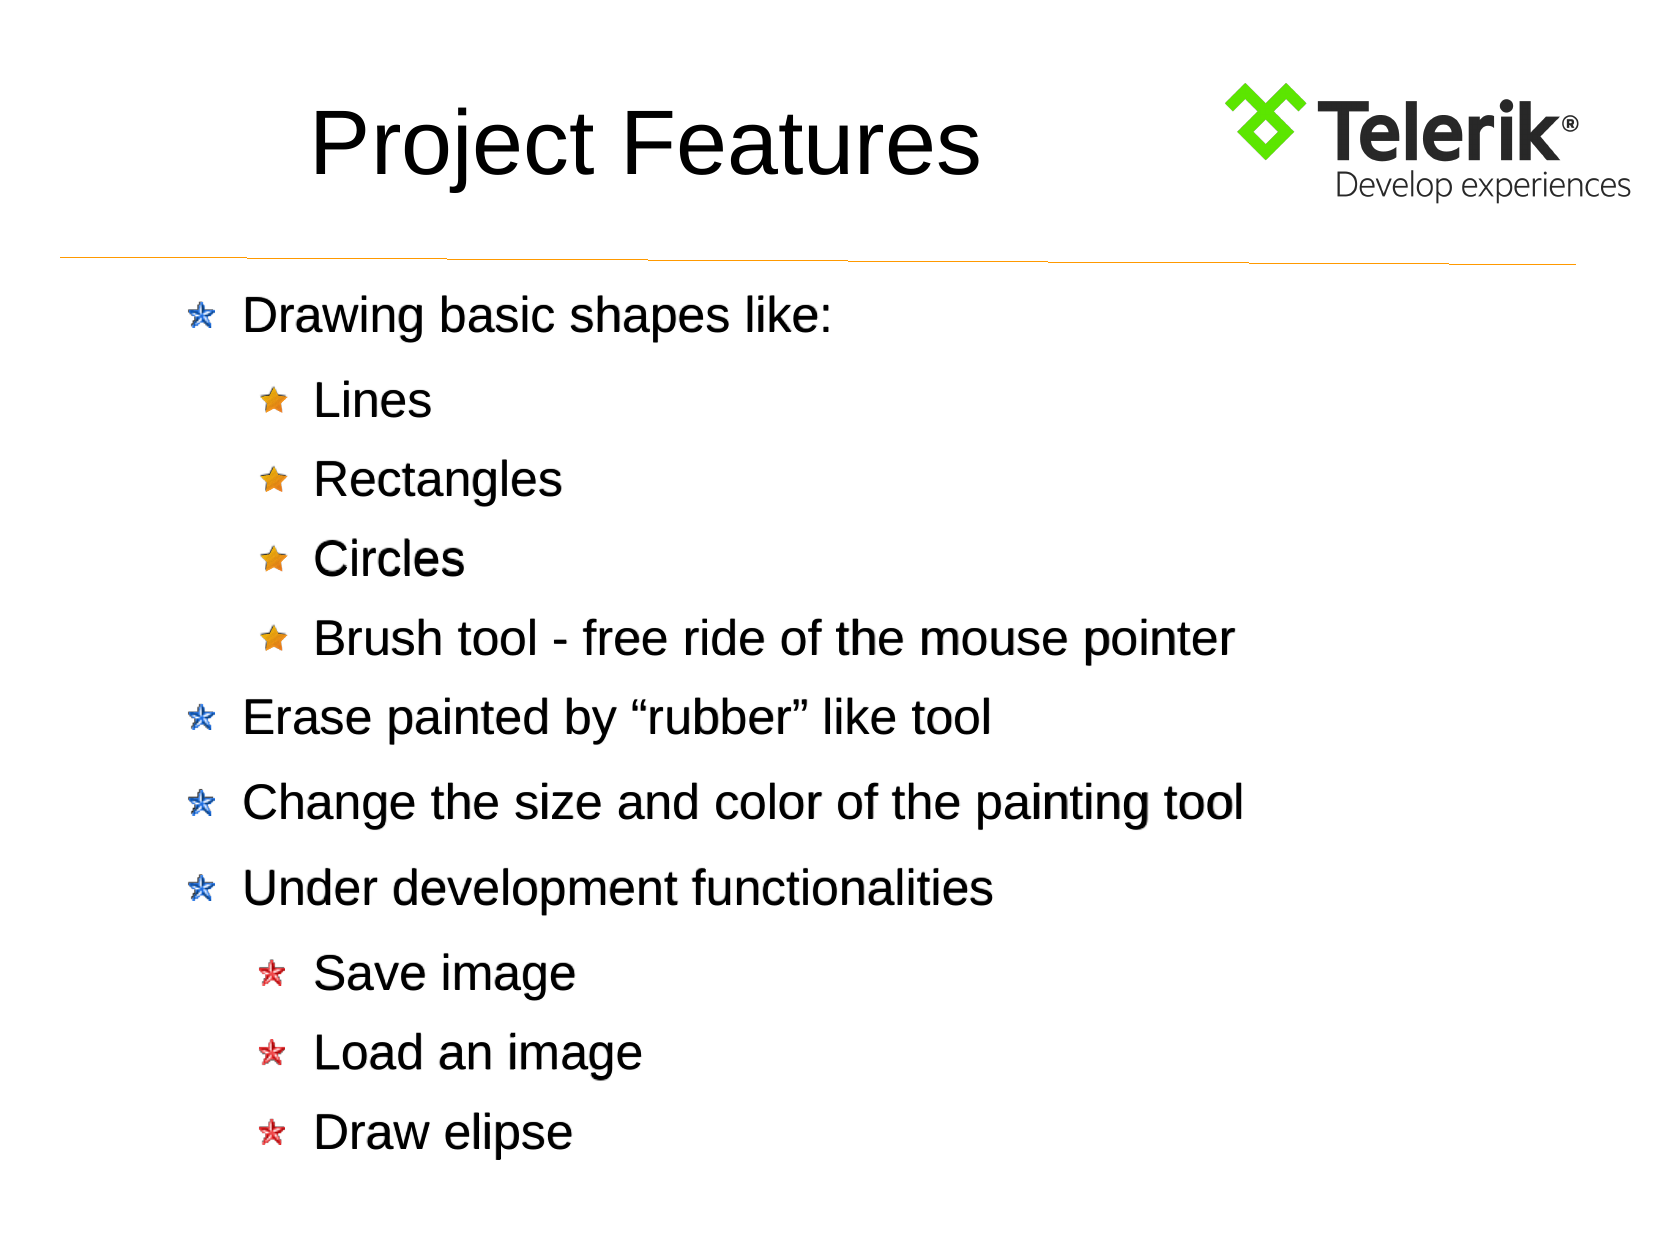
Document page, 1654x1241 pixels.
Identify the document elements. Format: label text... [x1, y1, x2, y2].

list Drawing basic shapes like: Lines Rectangles Circles Brush tool - free ride of the mouse pointer Erase painted by “rubber” like tool Change the size and color of the painting tool Under development functionalities Save image Load an image Draw elipse [171, 286, 1595, 1160]
picture [1211, 58, 1654, 221]
title Project Features [82, 49, 1211, 237]
